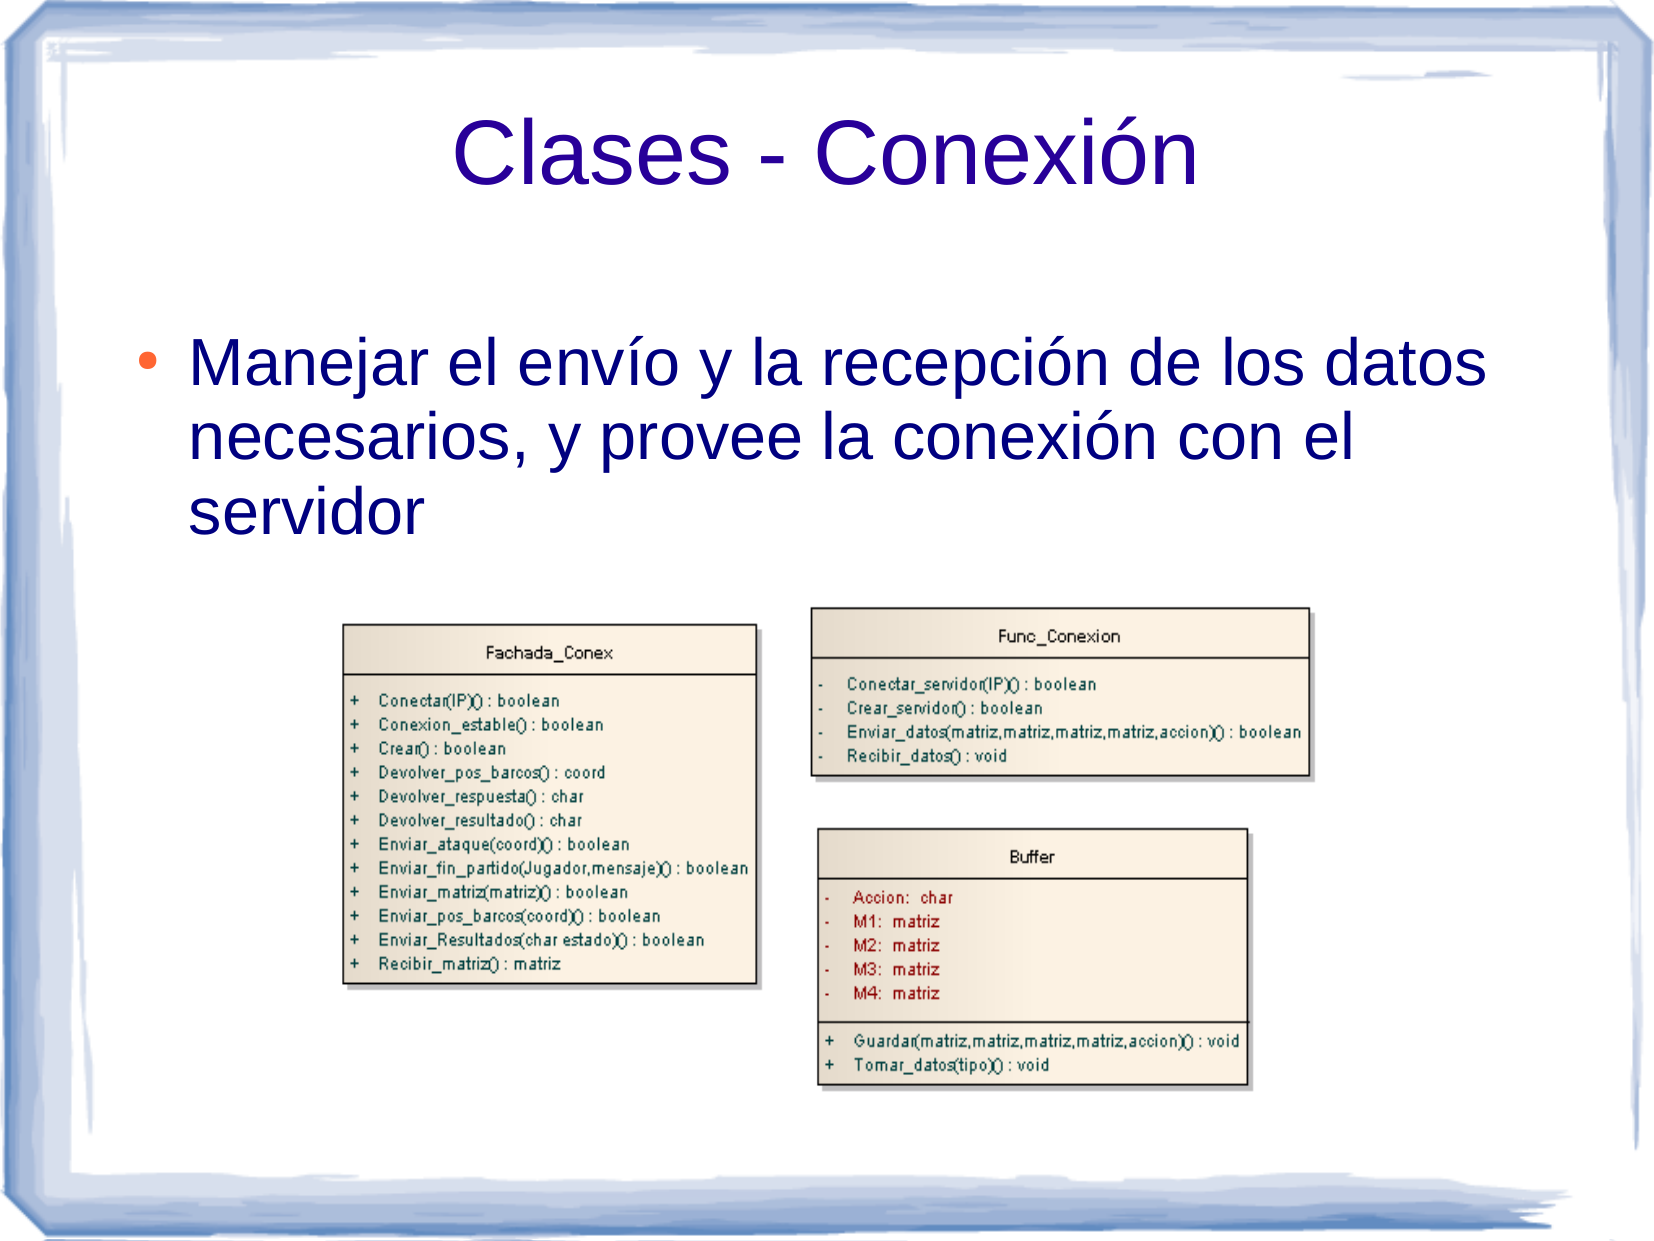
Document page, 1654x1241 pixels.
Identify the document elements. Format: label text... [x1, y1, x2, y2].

title Clases - Conexión [82, 49, 1571, 257]
list Manejar el envío y la recepción de los datos necesarios, y provee la conexión con el servidor [118, 324, 1571, 716]
picture [0, 0, 1654, 1241]
